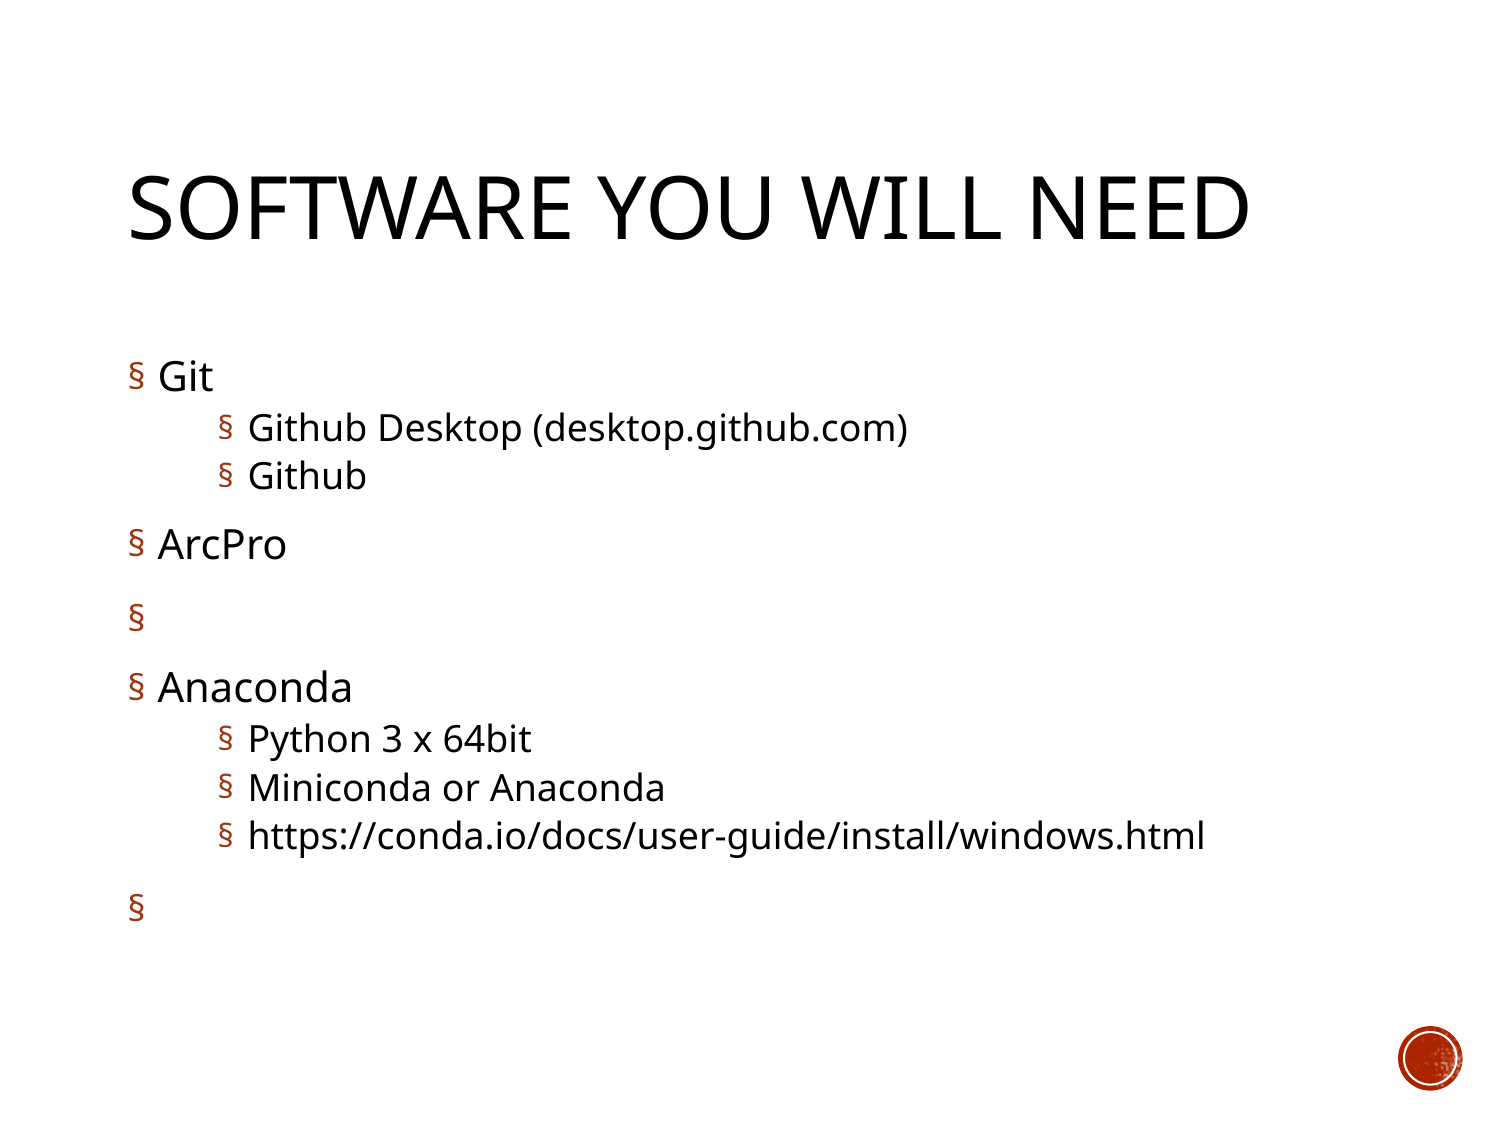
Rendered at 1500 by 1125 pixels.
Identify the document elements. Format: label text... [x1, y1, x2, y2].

title Software you will need [112, 79, 1388, 344]
list Git Github Desktop (desktop.github.com) Github ArcPro Anaconda Python 3 x 64bit Miniconda or Anaconda https://conda.io/docs/user-guide/install/windows.html [112, 348, 1388, 1013]
